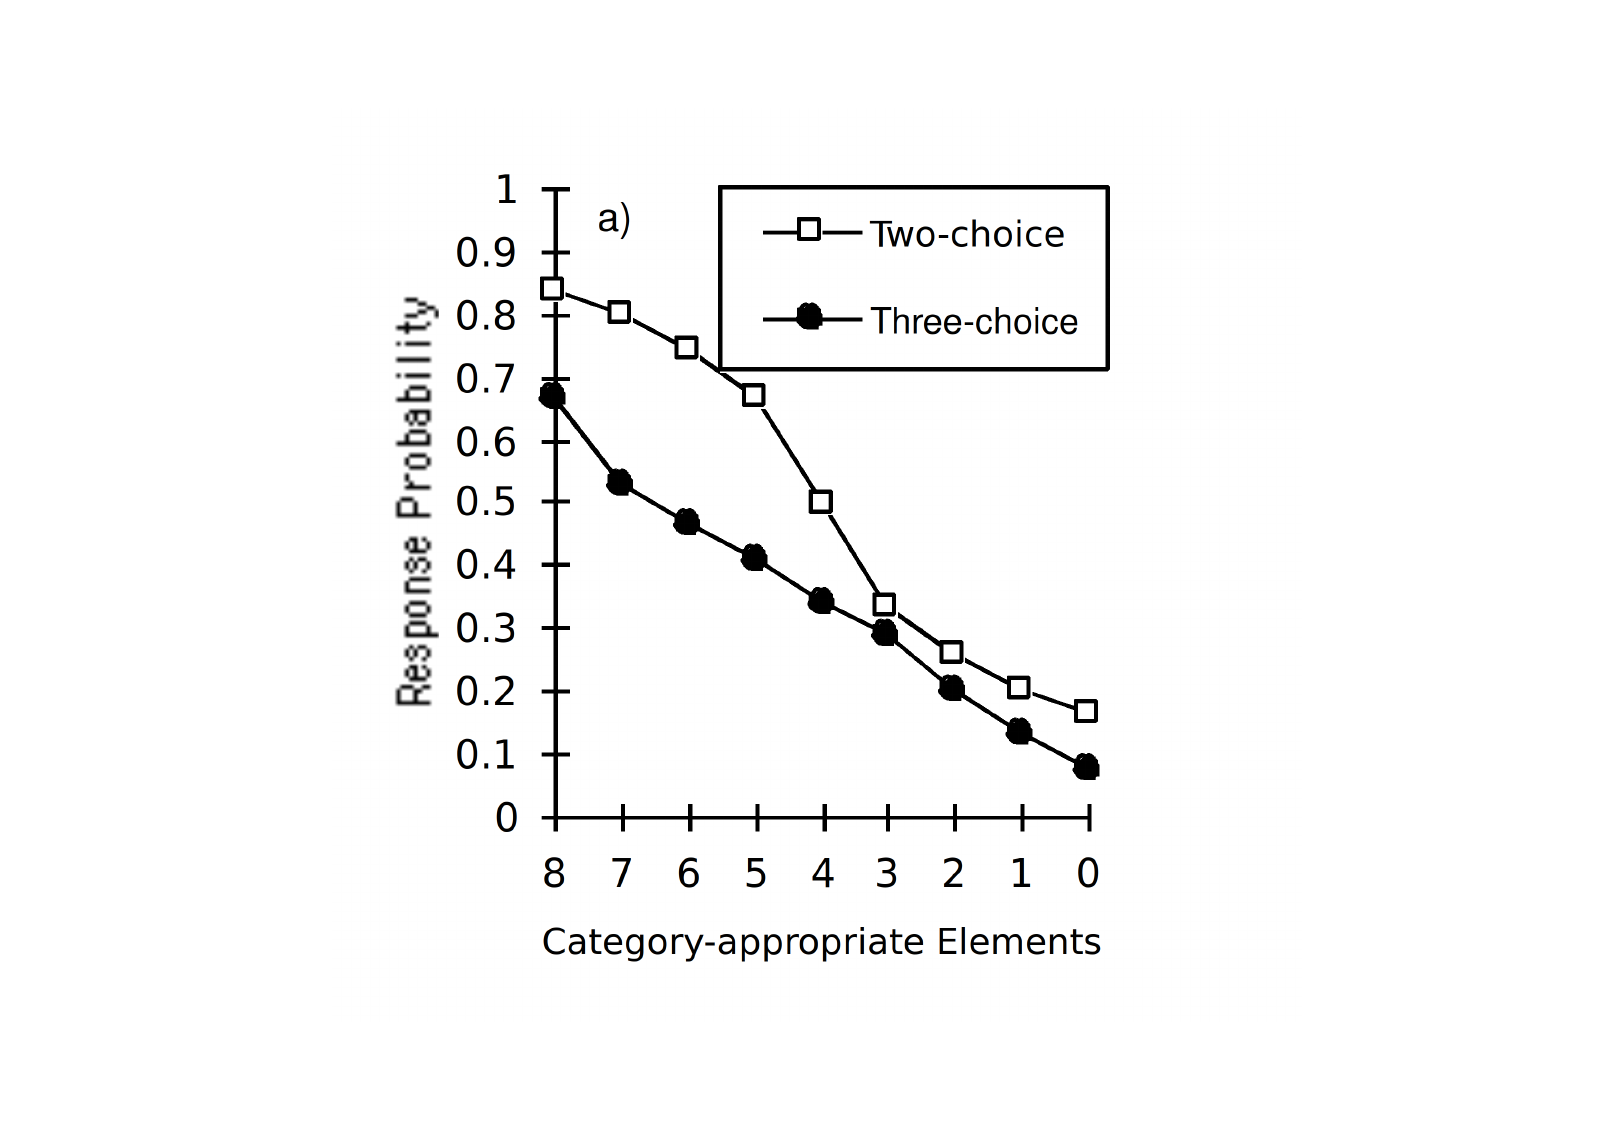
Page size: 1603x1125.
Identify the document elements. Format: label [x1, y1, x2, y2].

picture [332, 108, 1305, 1025]
